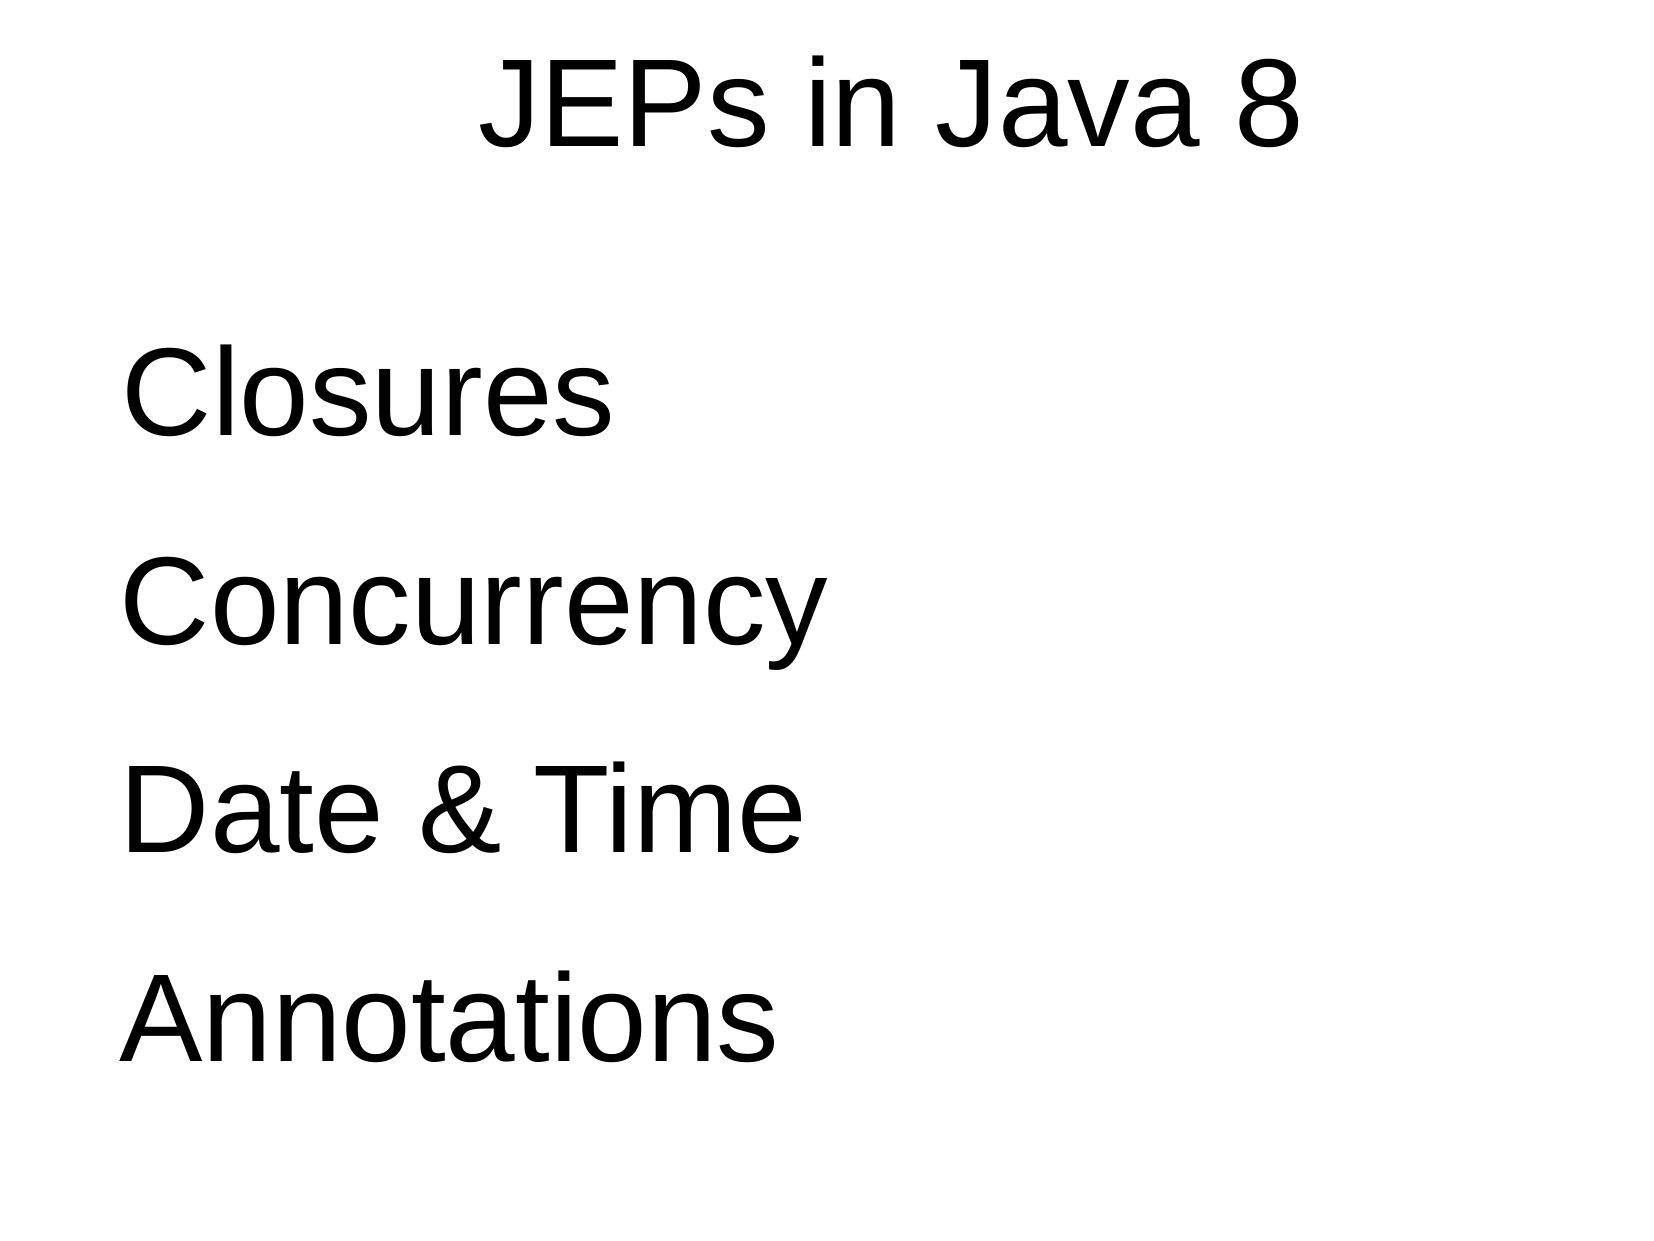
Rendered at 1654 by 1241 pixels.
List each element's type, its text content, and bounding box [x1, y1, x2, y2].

text_box Closures [107, 315, 631, 470]
text_box Concurrency [105, 523, 844, 679]
text_box Date & Time [105, 731, 823, 887]
text_box JEPs in Java 8 [463, 25, 1321, 181]
text_box Annotations [105, 940, 795, 1096]
